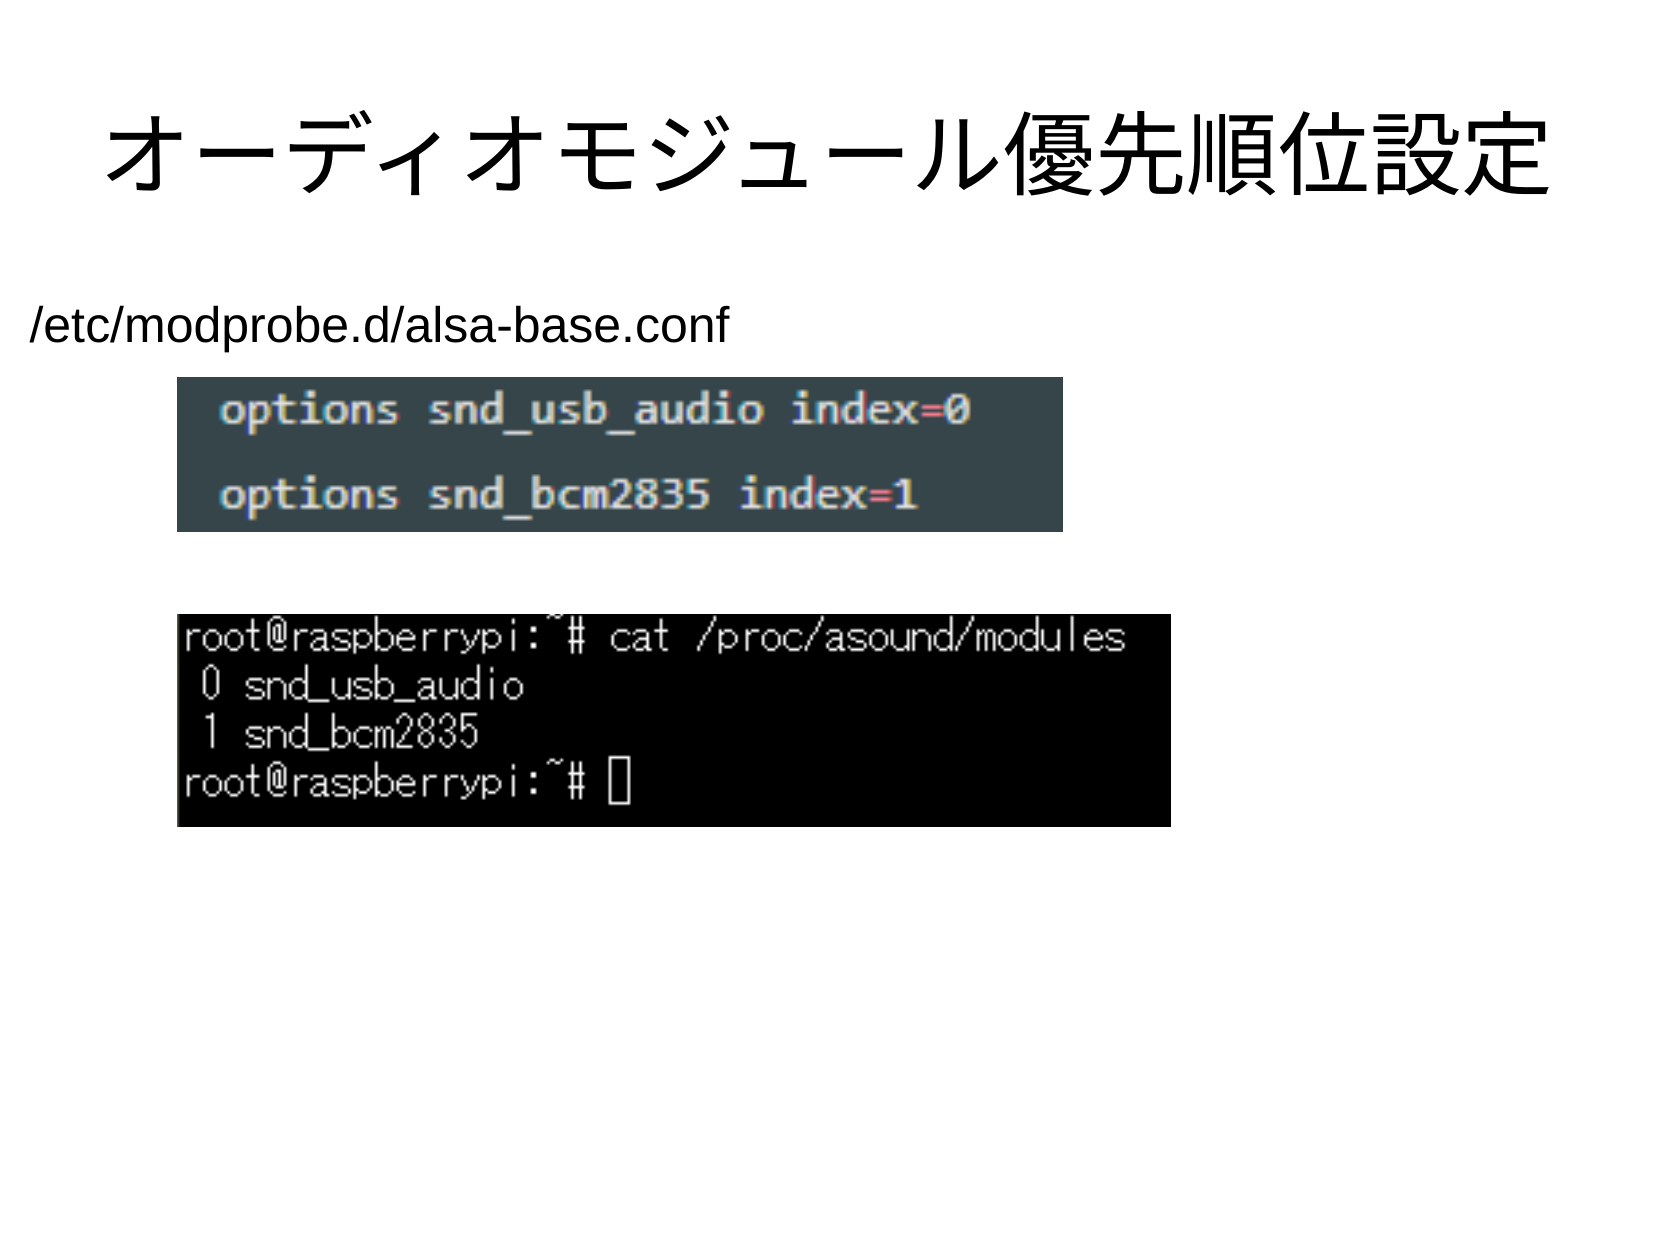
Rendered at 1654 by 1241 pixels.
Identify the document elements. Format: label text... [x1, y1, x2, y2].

picture [177, 377, 1063, 532]
text_box /etc/modprobe.d/alsa-base.conf [29, 265, 798, 384]
title オーディオモジュール優先順位設定 [82, 49, 1571, 257]
picture [177, 614, 1171, 827]
